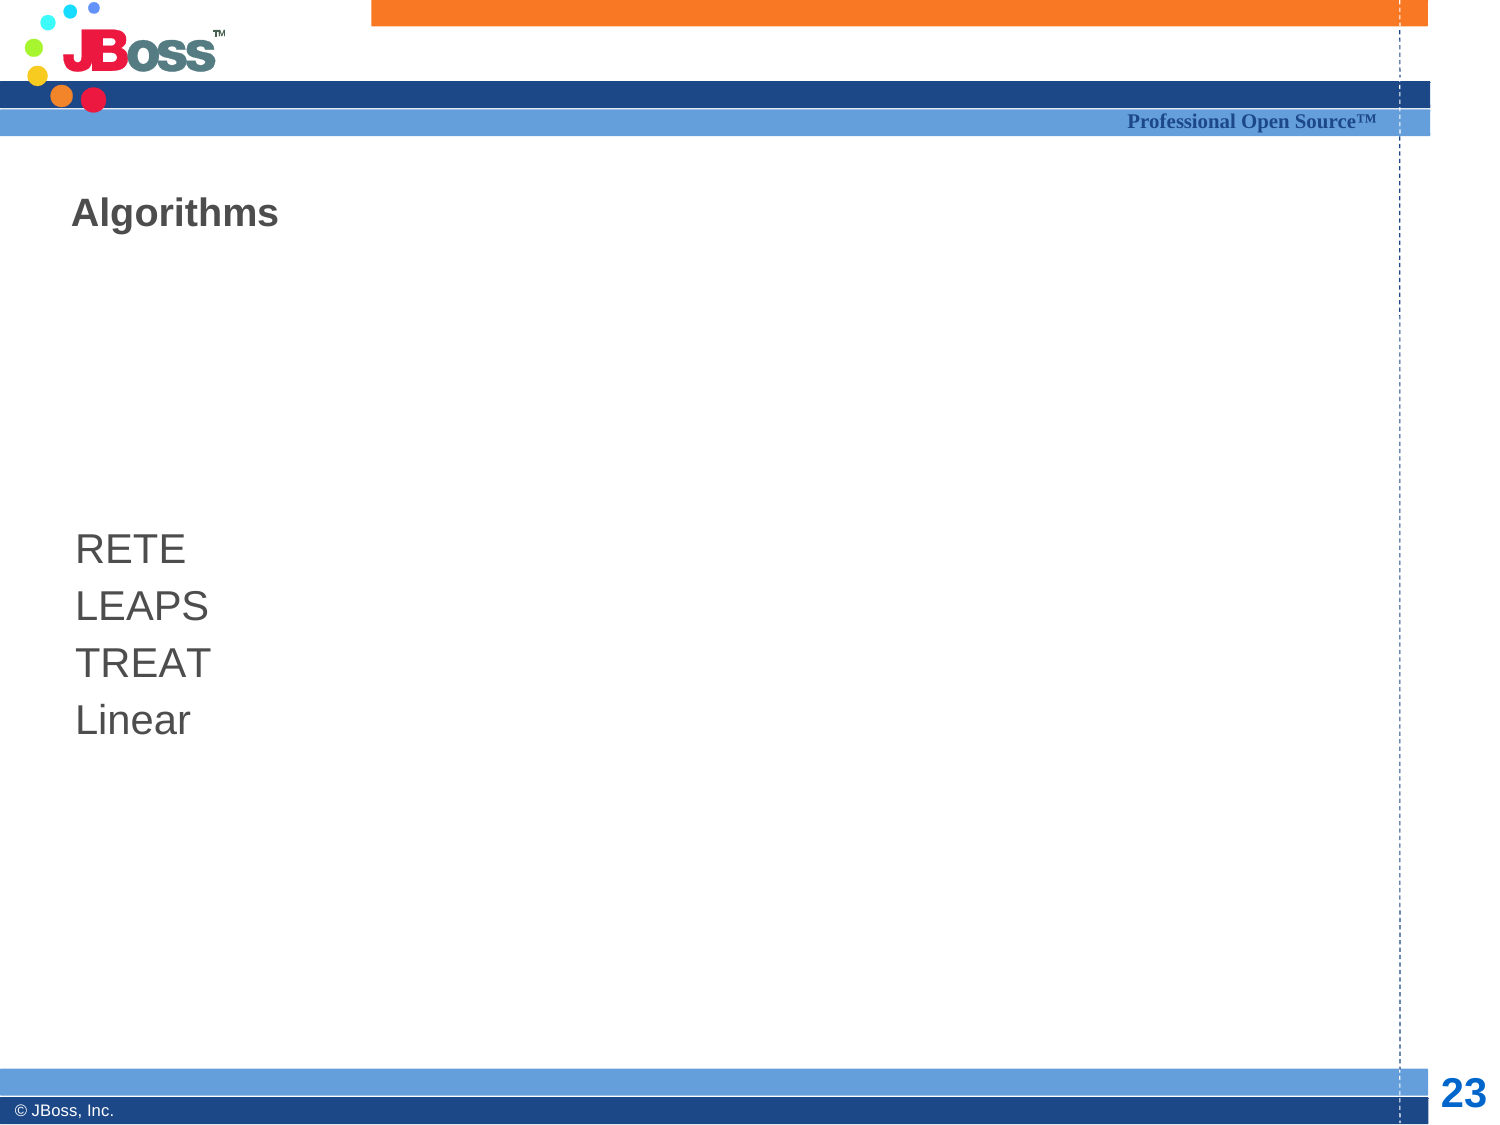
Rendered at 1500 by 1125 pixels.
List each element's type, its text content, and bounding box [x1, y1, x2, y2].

title Algorithms [70, 129, 1359, 296]
subtitle RETE LEAPS TREAT Linear [75, 263, 1425, 1006]
